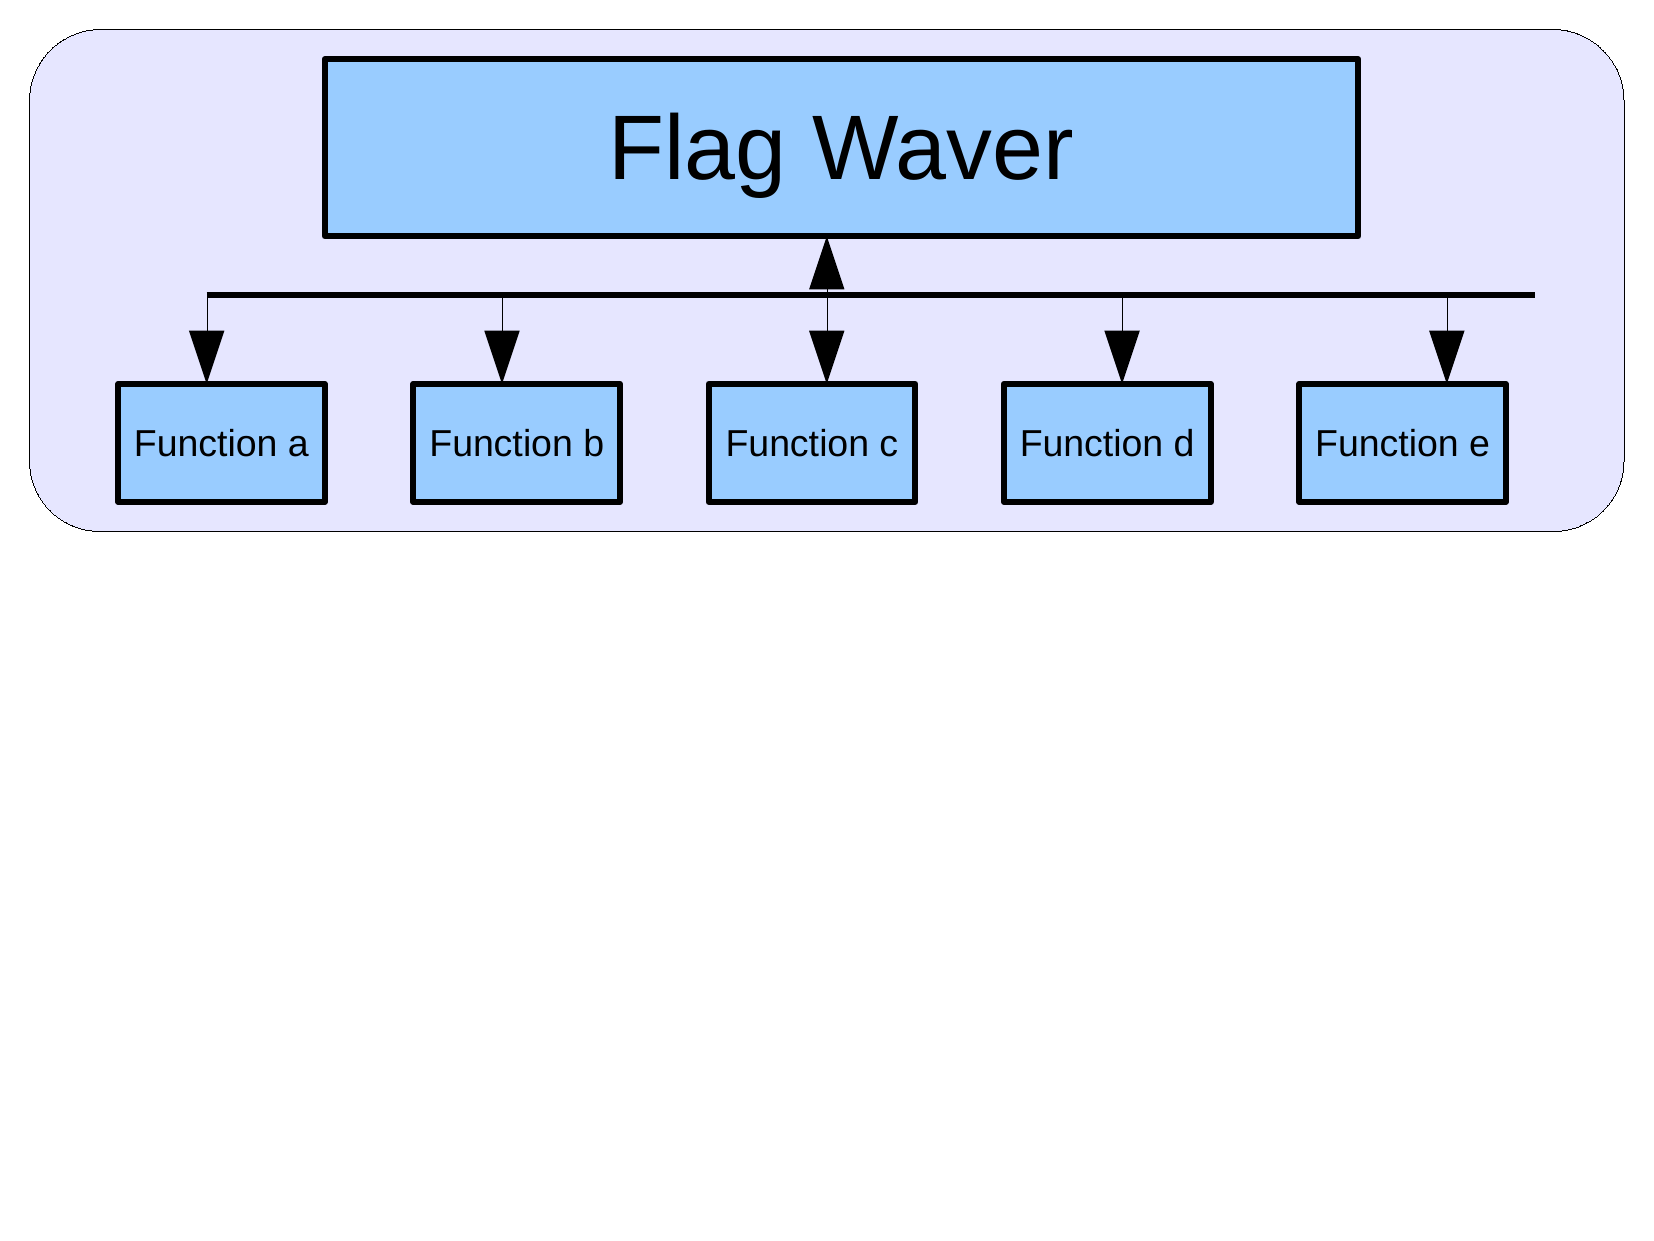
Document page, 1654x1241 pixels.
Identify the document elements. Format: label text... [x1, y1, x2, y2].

text_box Function a [118, 383, 325, 502]
text_box [29, 29, 1625, 532]
text_box Flag Waver [324, 59, 1359, 237]
text_box Function c [708, 383, 916, 502]
text_box Function d [1003, 383, 1211, 502]
text_box Function b [413, 383, 621, 502]
text_box Function e [1299, 383, 1506, 502]
